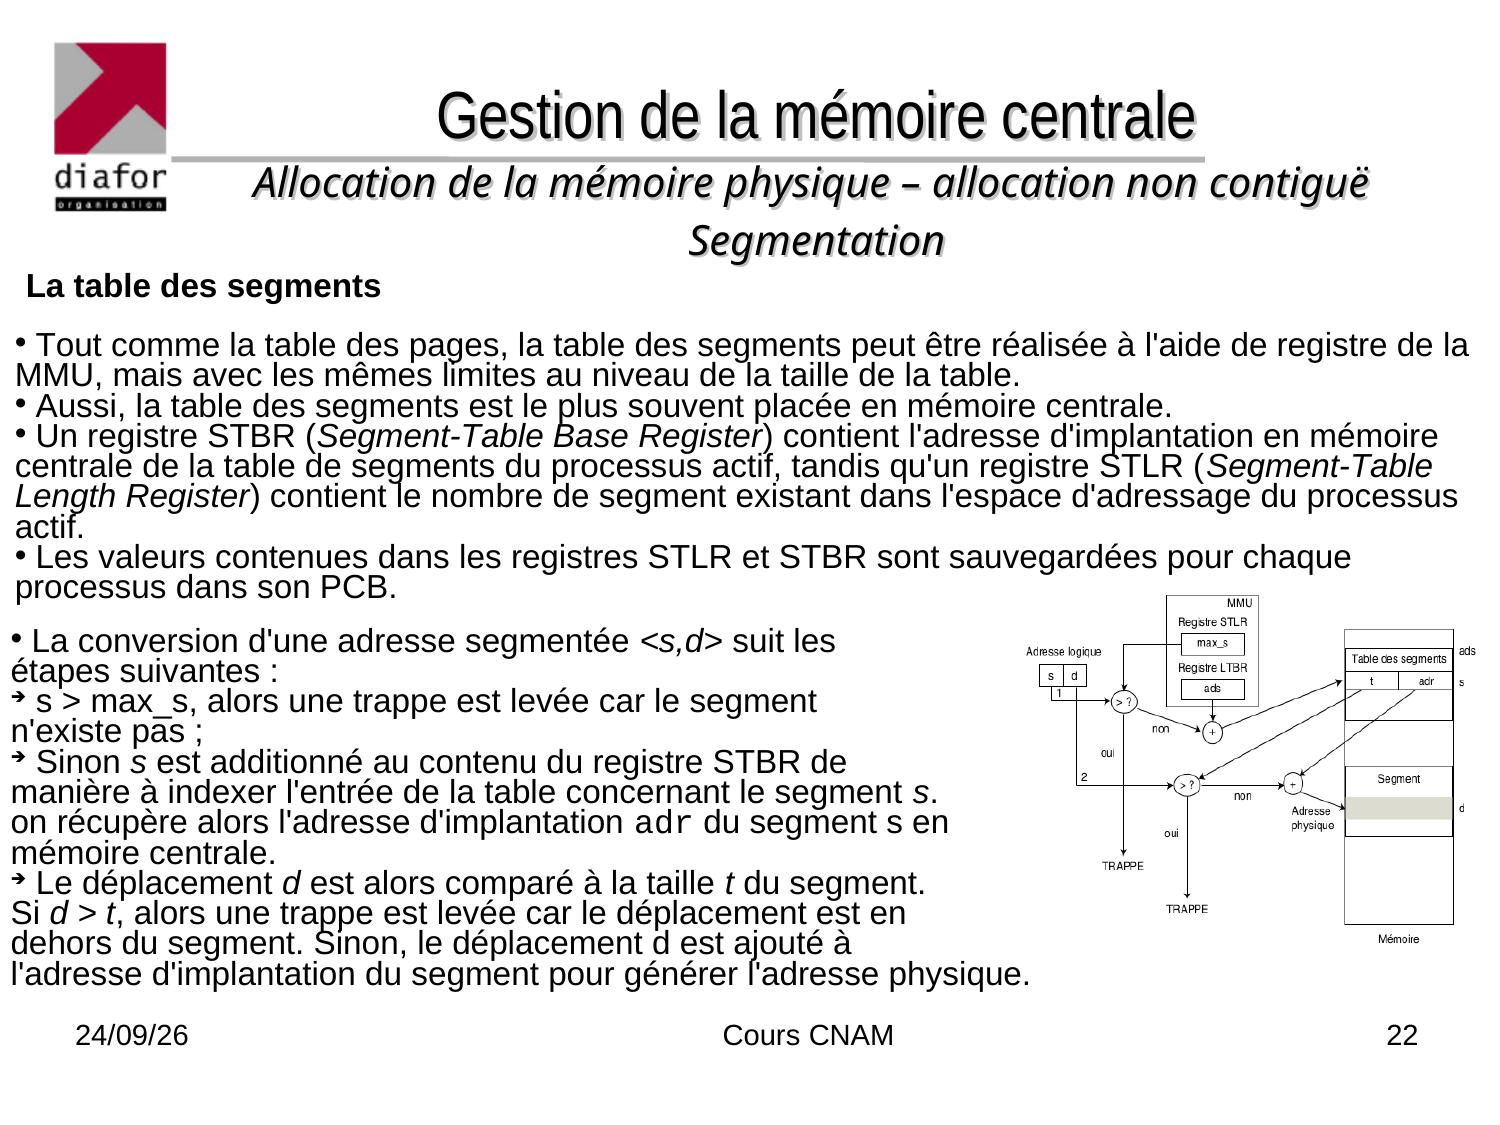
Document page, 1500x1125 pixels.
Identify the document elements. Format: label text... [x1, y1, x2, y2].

title Gestion de la mémoire centrale Allocation de la mémoire physique – allocation non contiguë Segmentation [133, 69, 1500, 273]
picture [53, 42, 168, 213]
text_box La conversion d'une adresse segmentée <s,d> suit les étapes suivantes : s > max_s, alors une trappe est levée car le segment n'existe pas ; Sinon s est additionné au contenu du registre STBR de manière à indexer l'entrée de la table concernant le segment s. on récupère alors l'adresse d'implantation adr du segment s en mémoire centrale. Le déplacement d est alors comparé à la taille t du segment. Si d > t, alors une trappe est levée car le déplacement est en dehors du segment. Sinon, le déplacement d est ajouté à l'adresse d'implantation du segment pour générer l'adresse physique. [0, 620, 1048, 999]
picture [1003, 578, 1489, 947]
text_box La table des segments [1, 265, 397, 311]
text_box Tout comme la table des pages, la table des segments peut être réalisée à l'aide de registre de la MMU, mais avec les mêmes limites au niveau de la taille de la table. Aussi, la table des segments est le plus souvent placée en mémoire centrale. Un registre STBR (Segment-Table Base Register) contient l'adresse d'implantation en mémoire centrale de la table de segments du processus actif, tandis qu'un registre STLR (Segment-Table Length Register) contient le nombre de segment existant dans l'espace d'adressage du processus actif. Les valeurs contenues dans les registres STLR et STBR sont sauvegardées pour chaque processus dans son PCB. [0, 324, 1496, 613]
